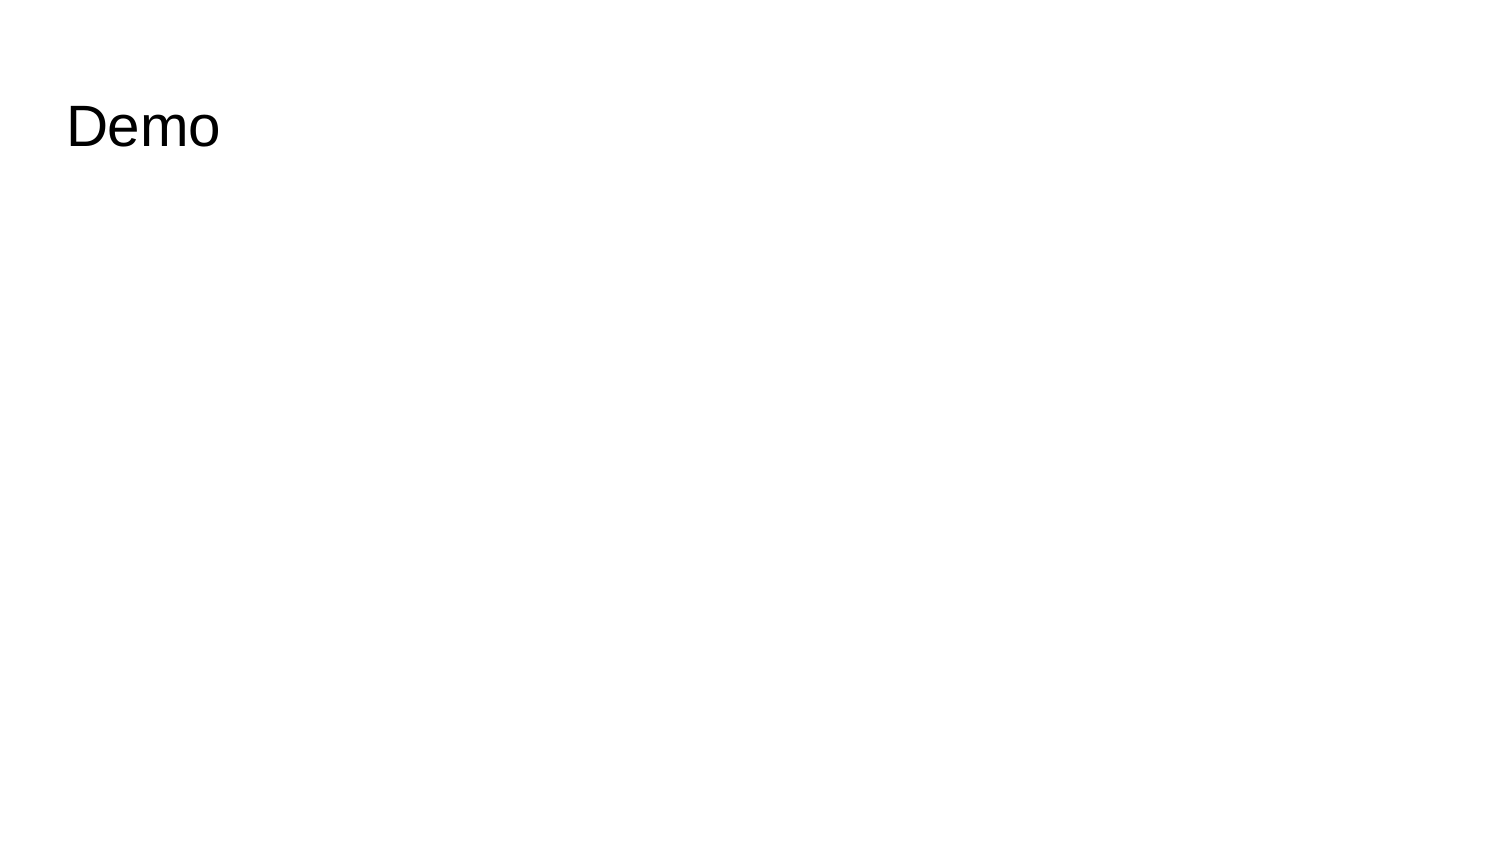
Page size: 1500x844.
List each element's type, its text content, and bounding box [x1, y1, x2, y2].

title Demo [51, 72, 1449, 167]
